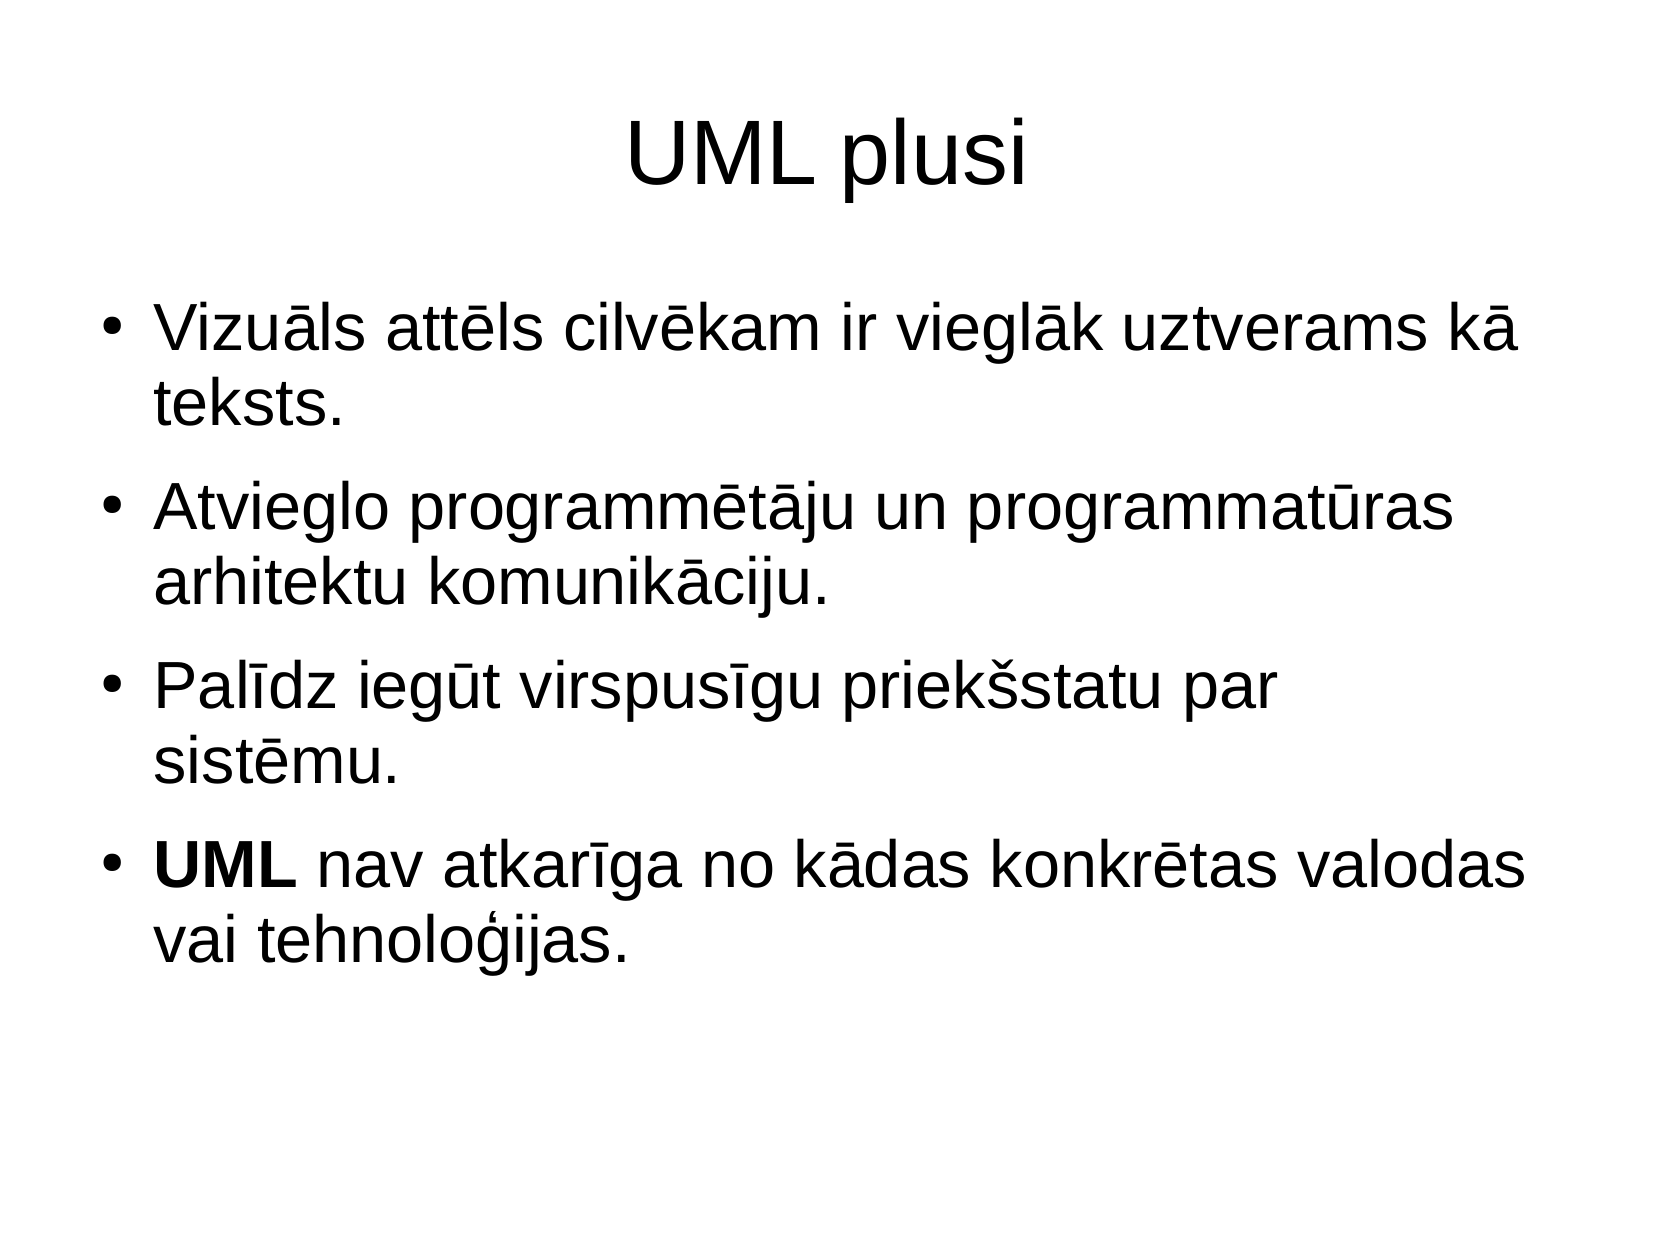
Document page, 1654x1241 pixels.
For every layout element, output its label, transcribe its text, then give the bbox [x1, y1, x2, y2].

list Vizuāls attēls cilvēkam ir vieglāk uztverams kā teksts. Atvieglo programmētāju un programmatūras arhitektu komunikāciju. Palīdz iegūt virspusīgu priekšstatu par sistēmu. UML nav atkarīga no kādas konkrētas valodas vai tehnoloģijas. [82, 290, 1538, 1010]
title UML plusi [82, 49, 1571, 257]
